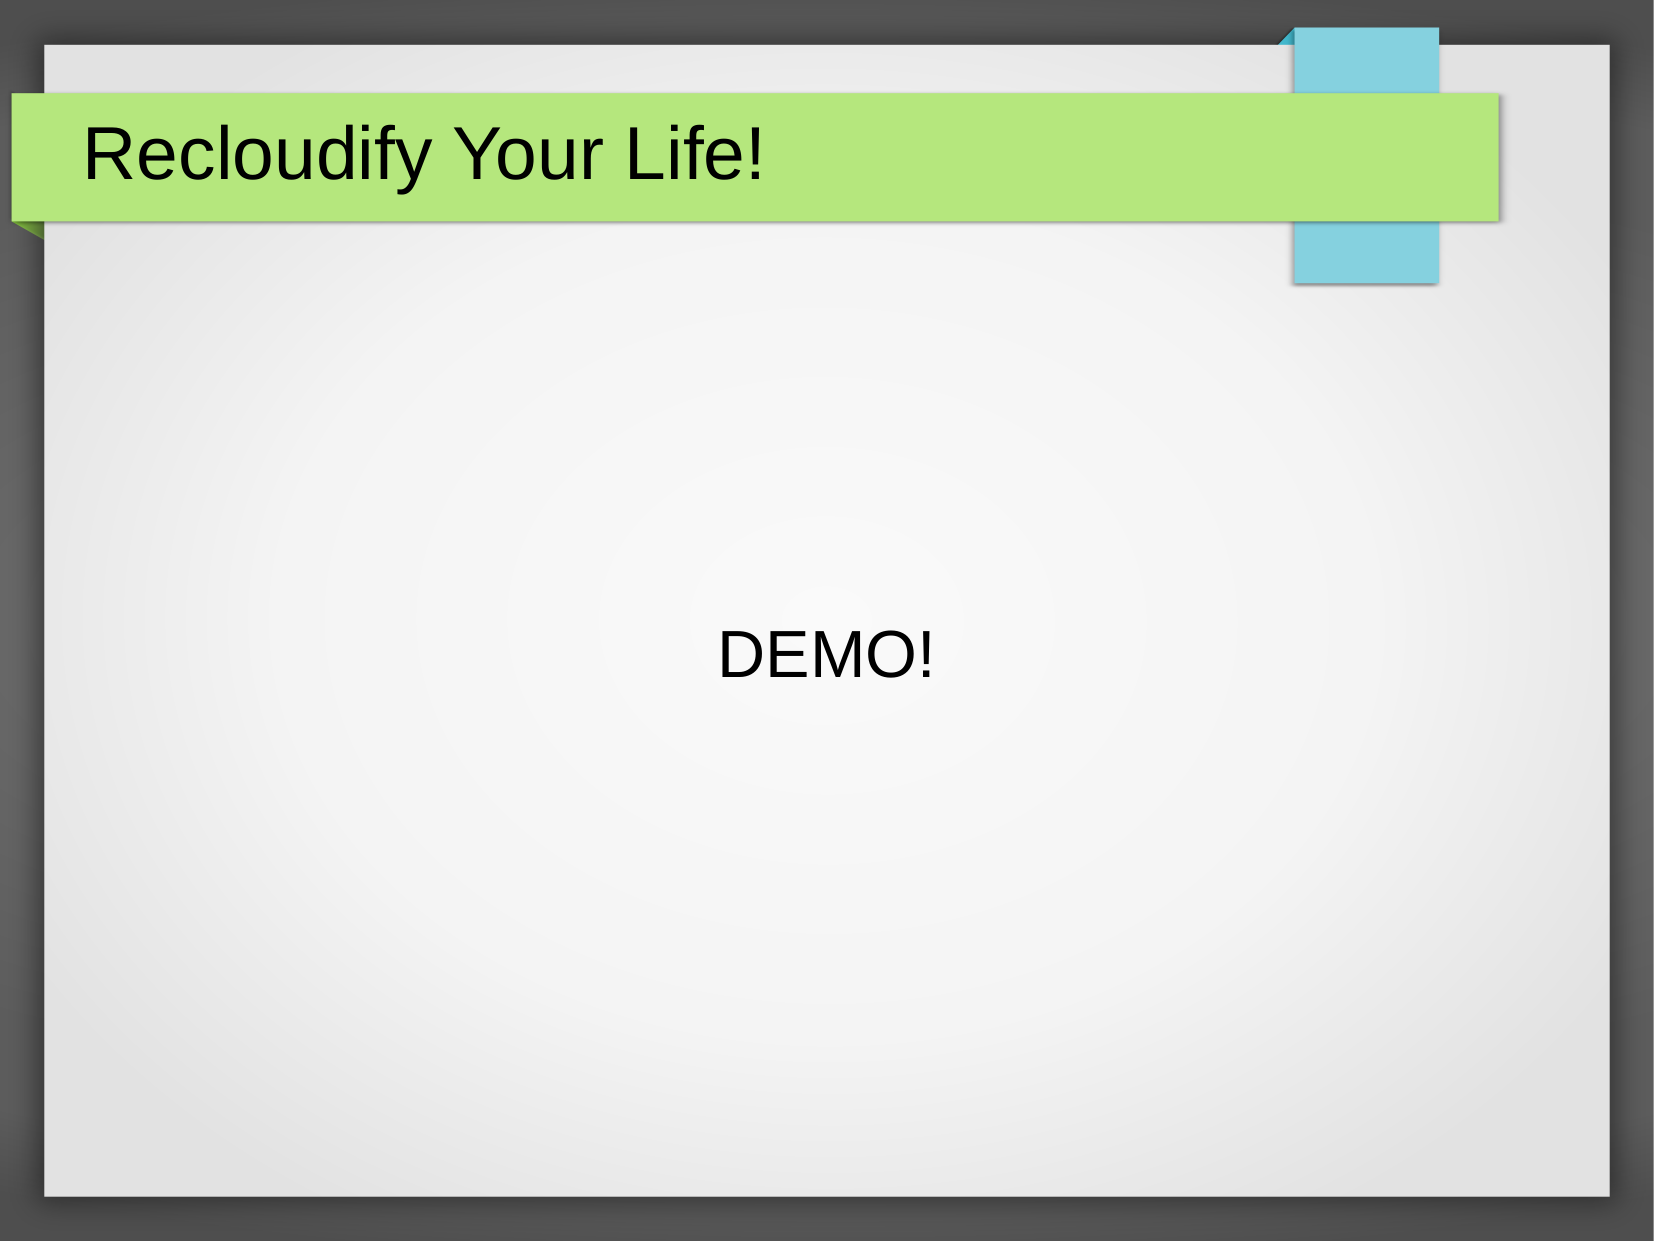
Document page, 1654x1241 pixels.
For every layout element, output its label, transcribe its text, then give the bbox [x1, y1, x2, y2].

subtitle DEMO! [82, 295, 1571, 1015]
title Recloudify Your Life! [82, 94, 1264, 213]
picture [0, 0, 1654, 1241]
